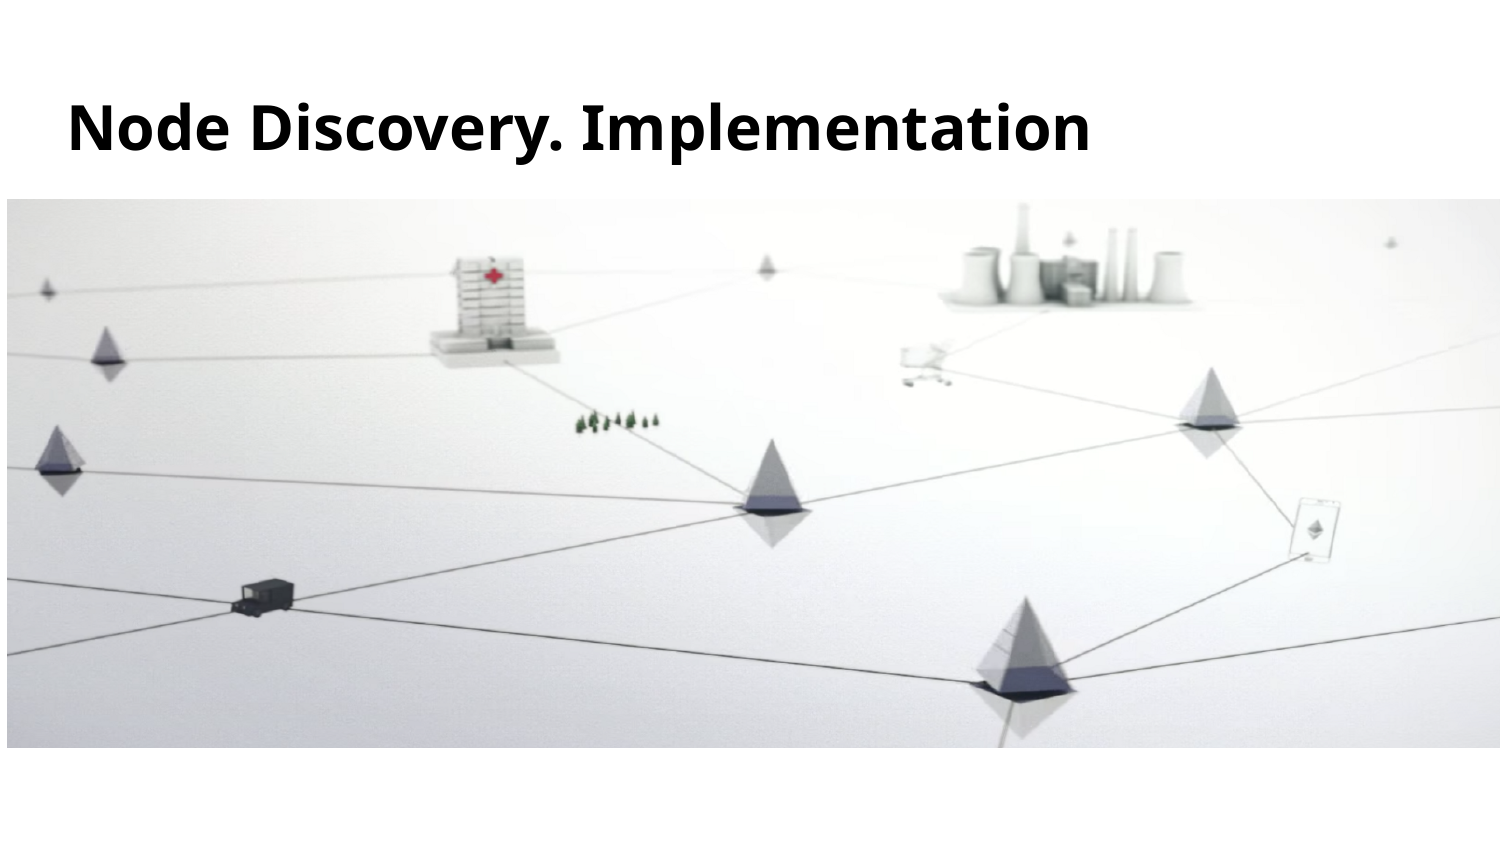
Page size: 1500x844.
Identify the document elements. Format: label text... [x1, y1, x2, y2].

picture [7, 199, 1500, 749]
title Node Discovery. Implementation [51, 72, 1449, 176]
